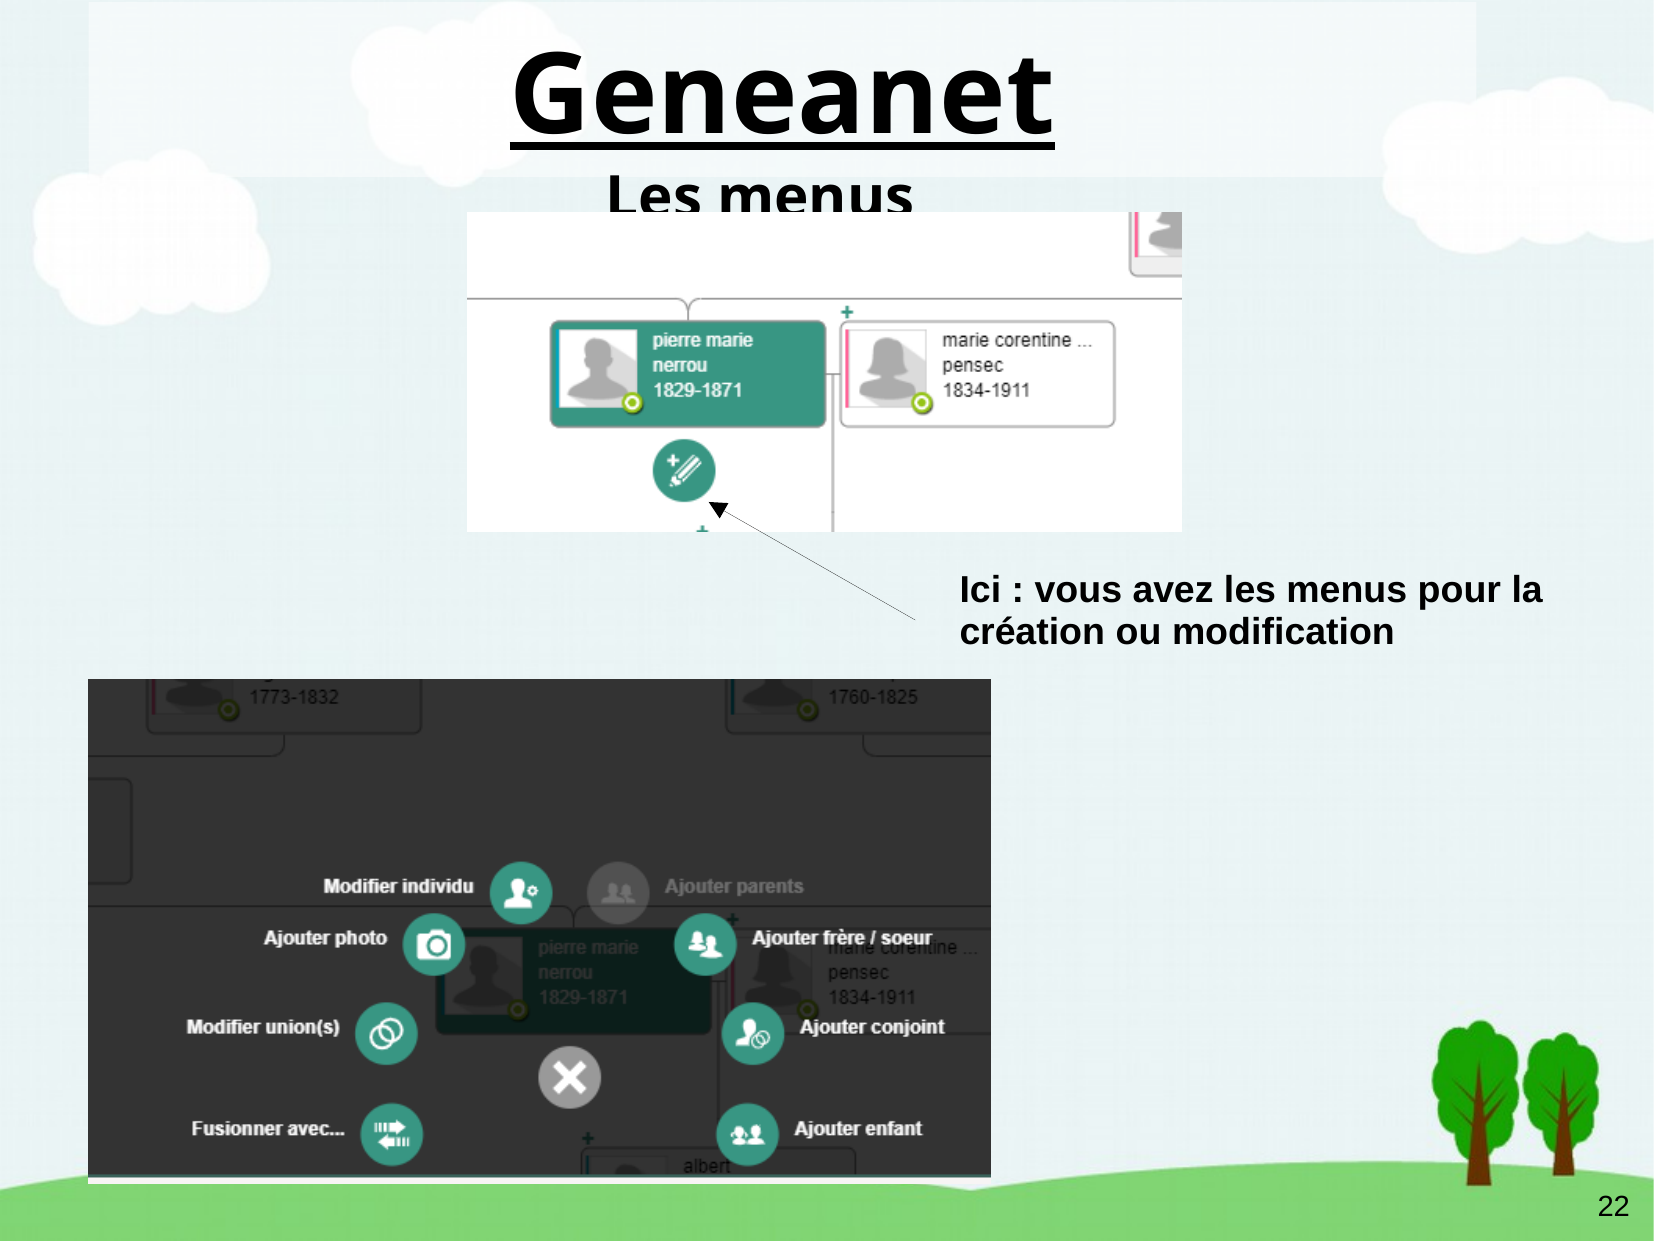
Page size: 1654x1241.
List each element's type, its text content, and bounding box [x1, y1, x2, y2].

picture [0, 0, 1654, 1241]
text_box Les menus [0, 147, 1536, 296]
text_box Ici : vous avez les menus pour la création ou modification [944, 561, 1625, 680]
title Geneanet [88, 2, 1477, 147]
